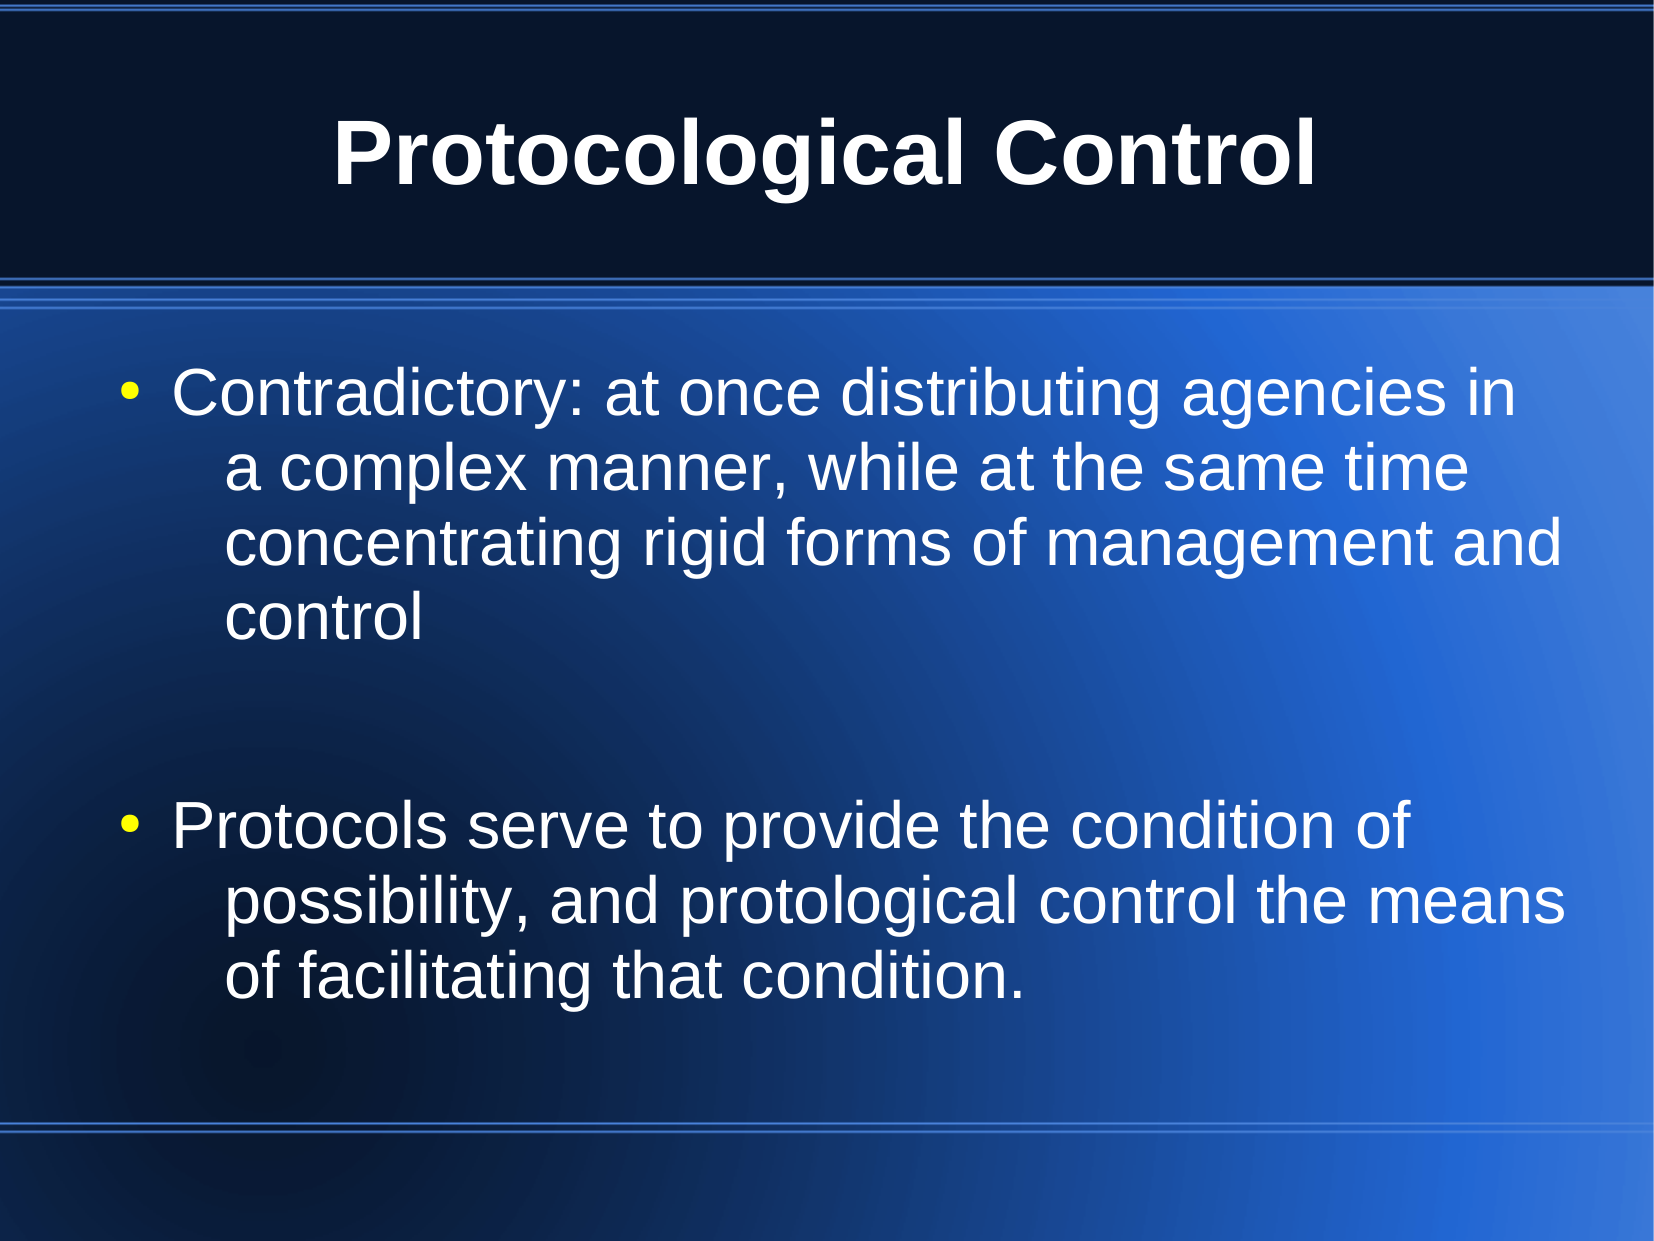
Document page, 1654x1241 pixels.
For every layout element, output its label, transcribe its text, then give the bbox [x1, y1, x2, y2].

list Contradictory: at once distributing agencies in a complex manner, while at the same time concentrating rigid forms of management and control Protocols serve to provide the condition of possibility, and protological control the means of facilitating that condition. [82, 355, 1571, 1159]
picture [0, 0, 1654, 1241]
title Protocological Control [82, 56, 1571, 250]
